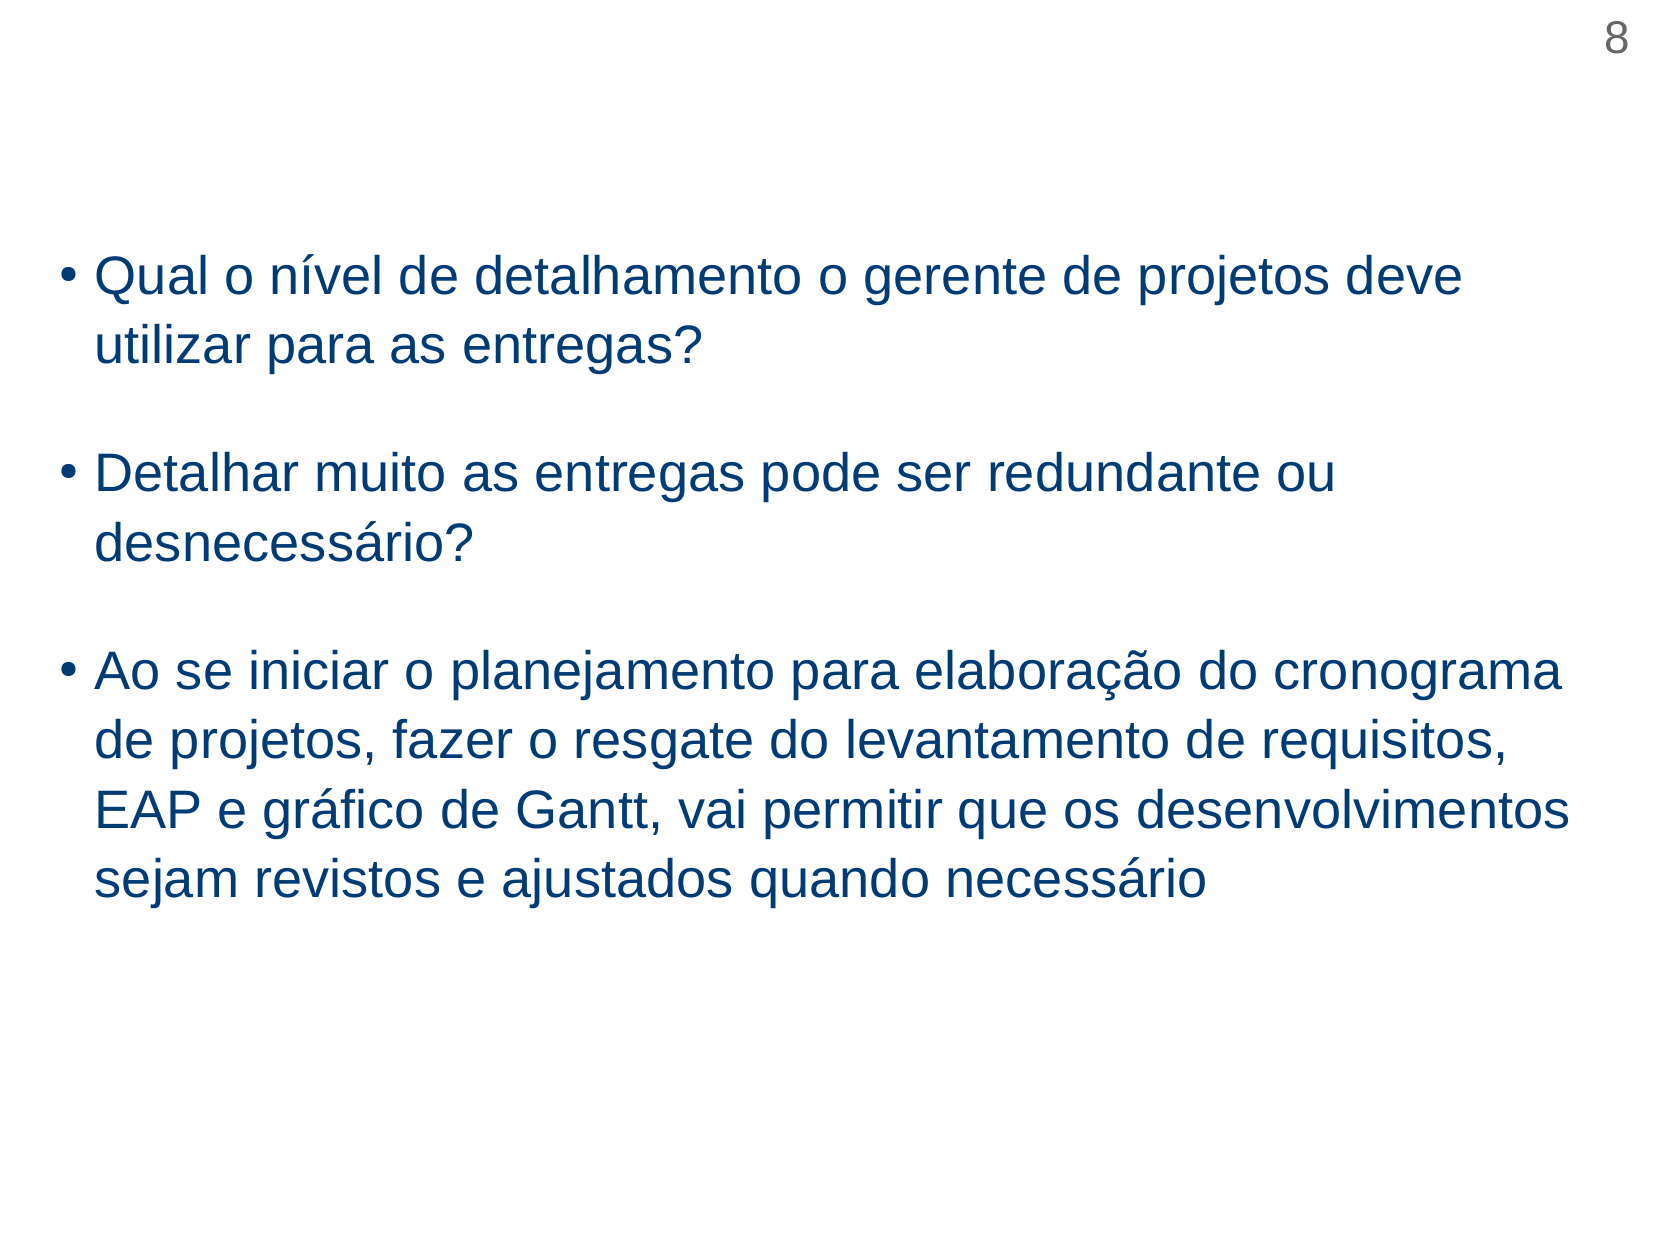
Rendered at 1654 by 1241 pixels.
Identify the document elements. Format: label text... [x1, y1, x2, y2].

list Qual o nível de detalhamento o gerente de projetos deve utilizar para as entregas? Detalhar muito as entregas pode ser redundante ou desnecessário? Ao se iniciar o planejamento para elaboração do cronograma de projetos, fazer o resgate do levantamento de requisitos, EAP e gráfico de Gantt, vai permitir que os desenvolvimentos sejam revistos e ajustados quando necessário [59, 236, 1595, 1211]
